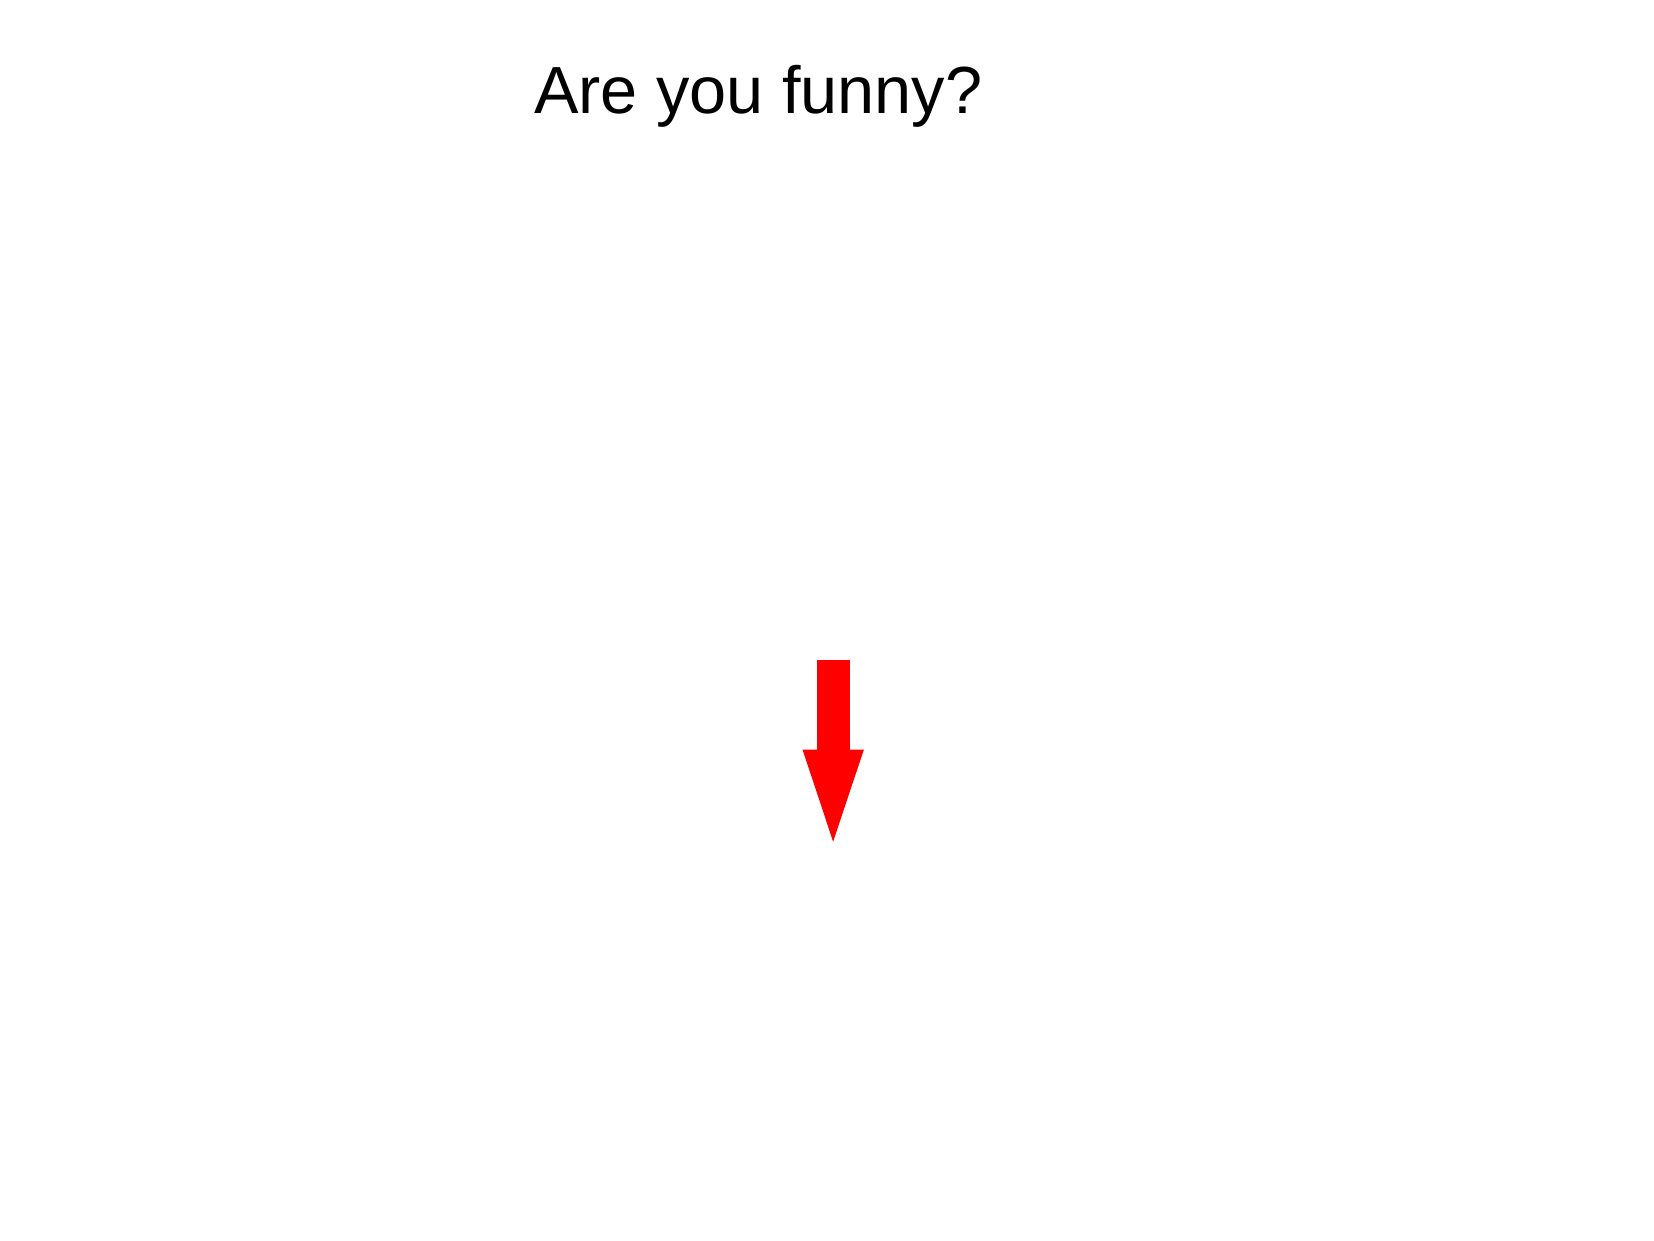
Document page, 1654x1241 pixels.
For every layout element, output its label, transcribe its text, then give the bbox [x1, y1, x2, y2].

text_box Are you funny? [143, 45, 1374, 135]
picture [19, 176, 1634, 1145]
